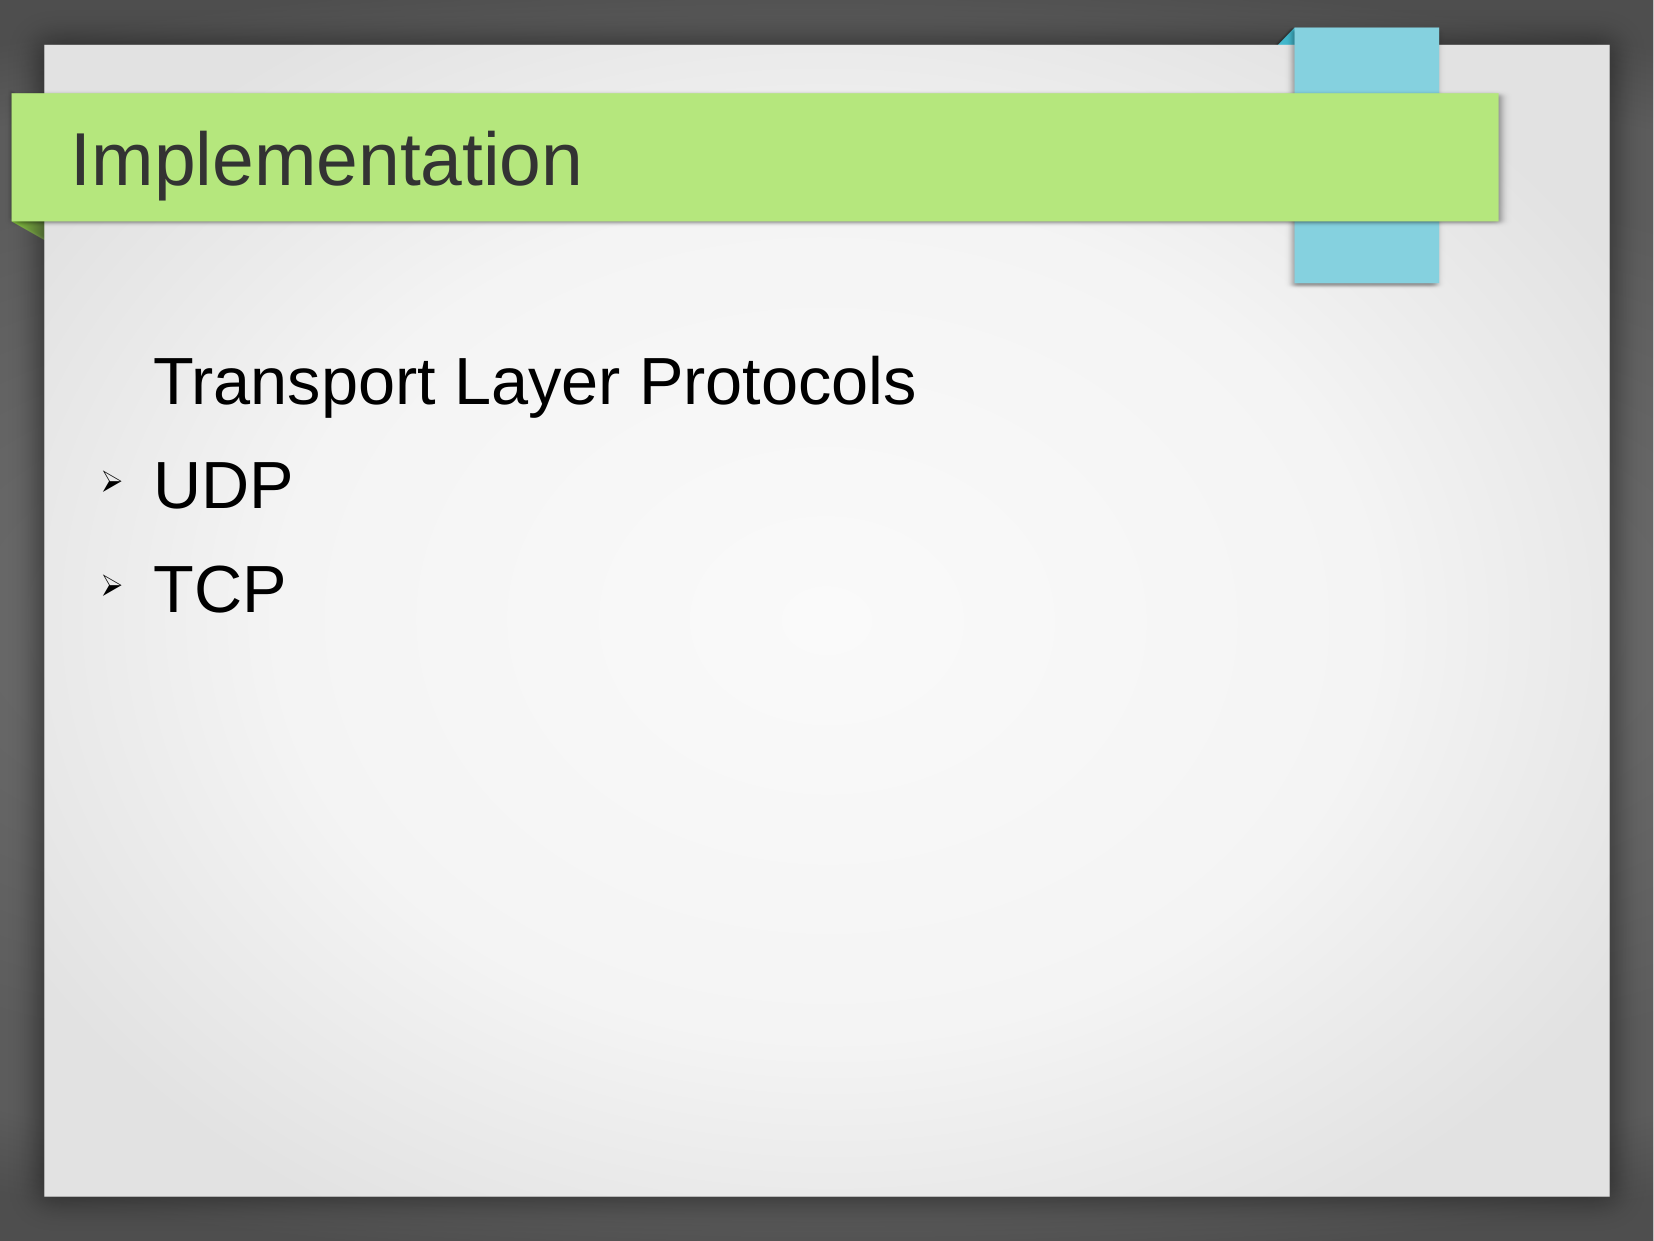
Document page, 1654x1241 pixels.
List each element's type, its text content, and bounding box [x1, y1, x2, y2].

title Implementation [70, 106, 1229, 213]
list Transport Layer Protocols UDP TCP [82, 343, 1538, 1063]
picture [0, 0, 1654, 1241]
